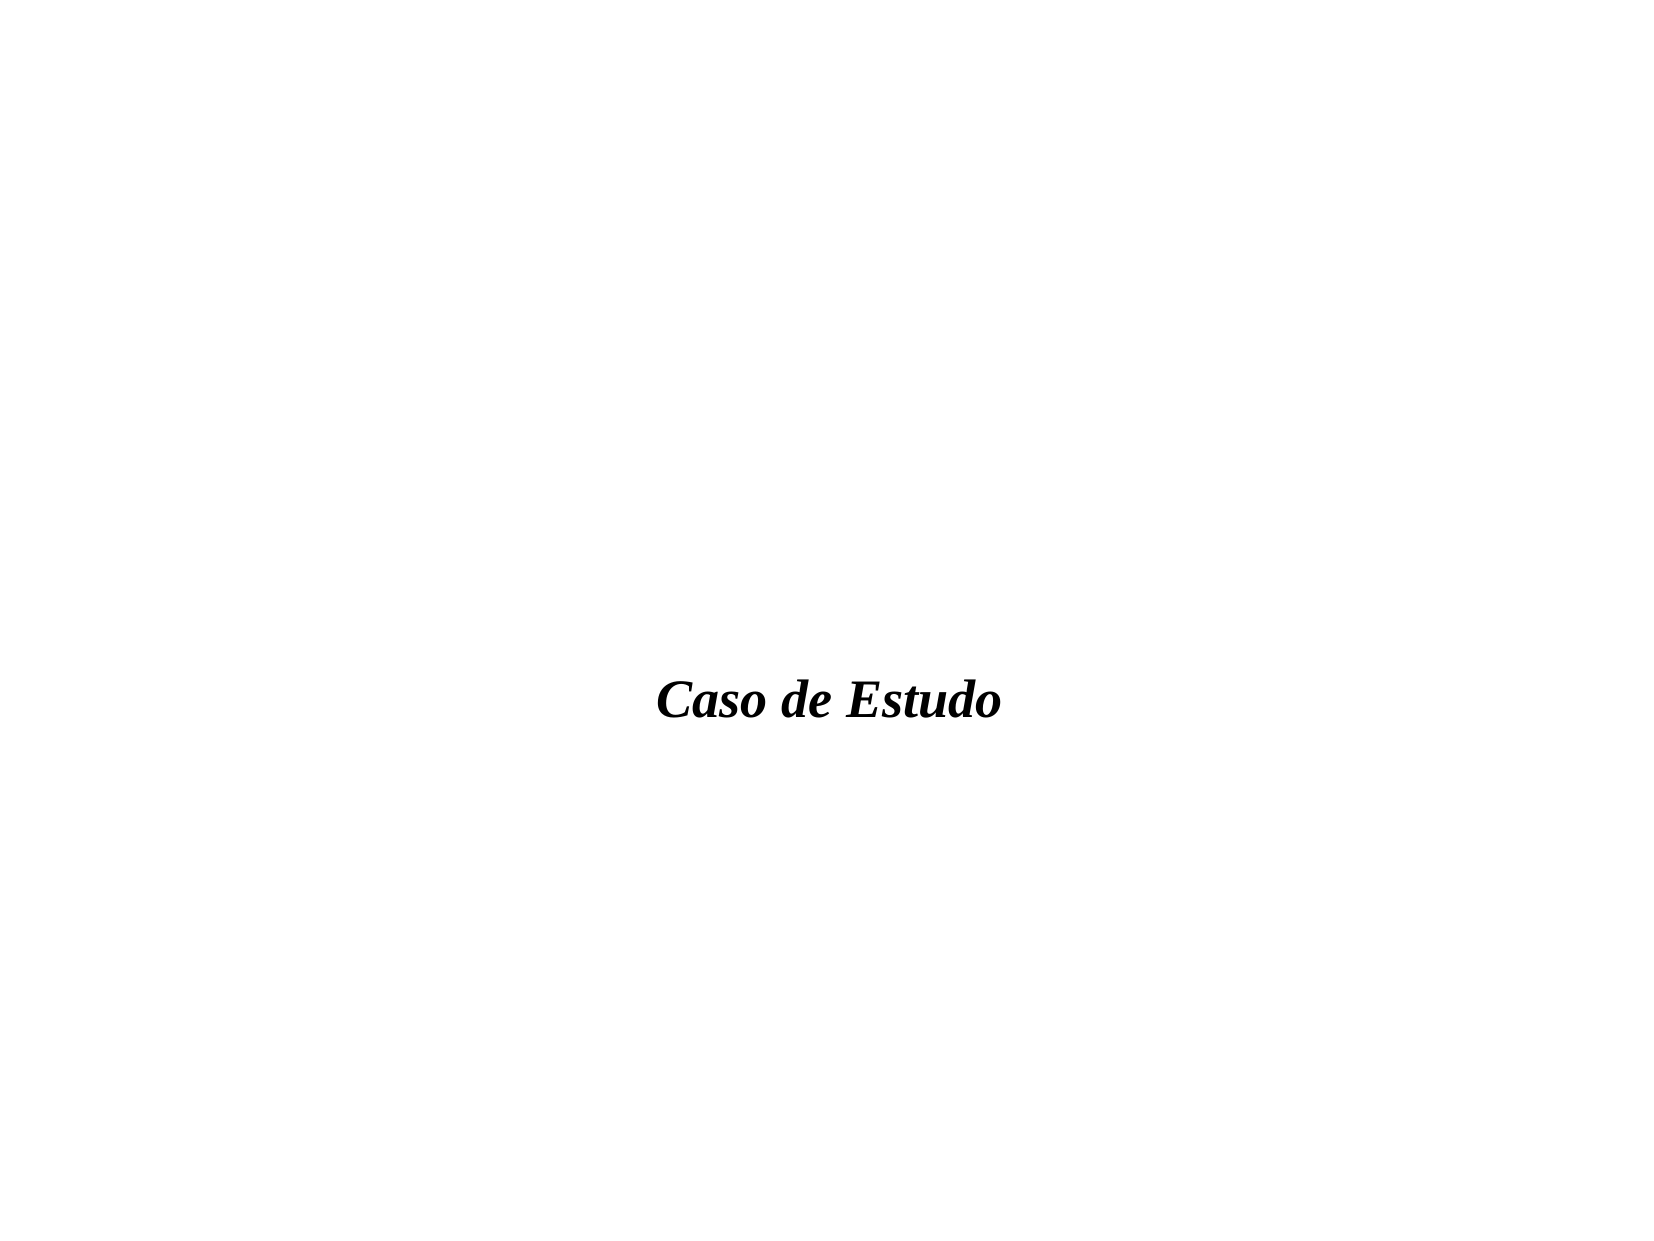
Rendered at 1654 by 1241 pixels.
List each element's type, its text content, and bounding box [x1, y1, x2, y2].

subtitle Caso de Estudo [88, 297, 1571, 1102]
